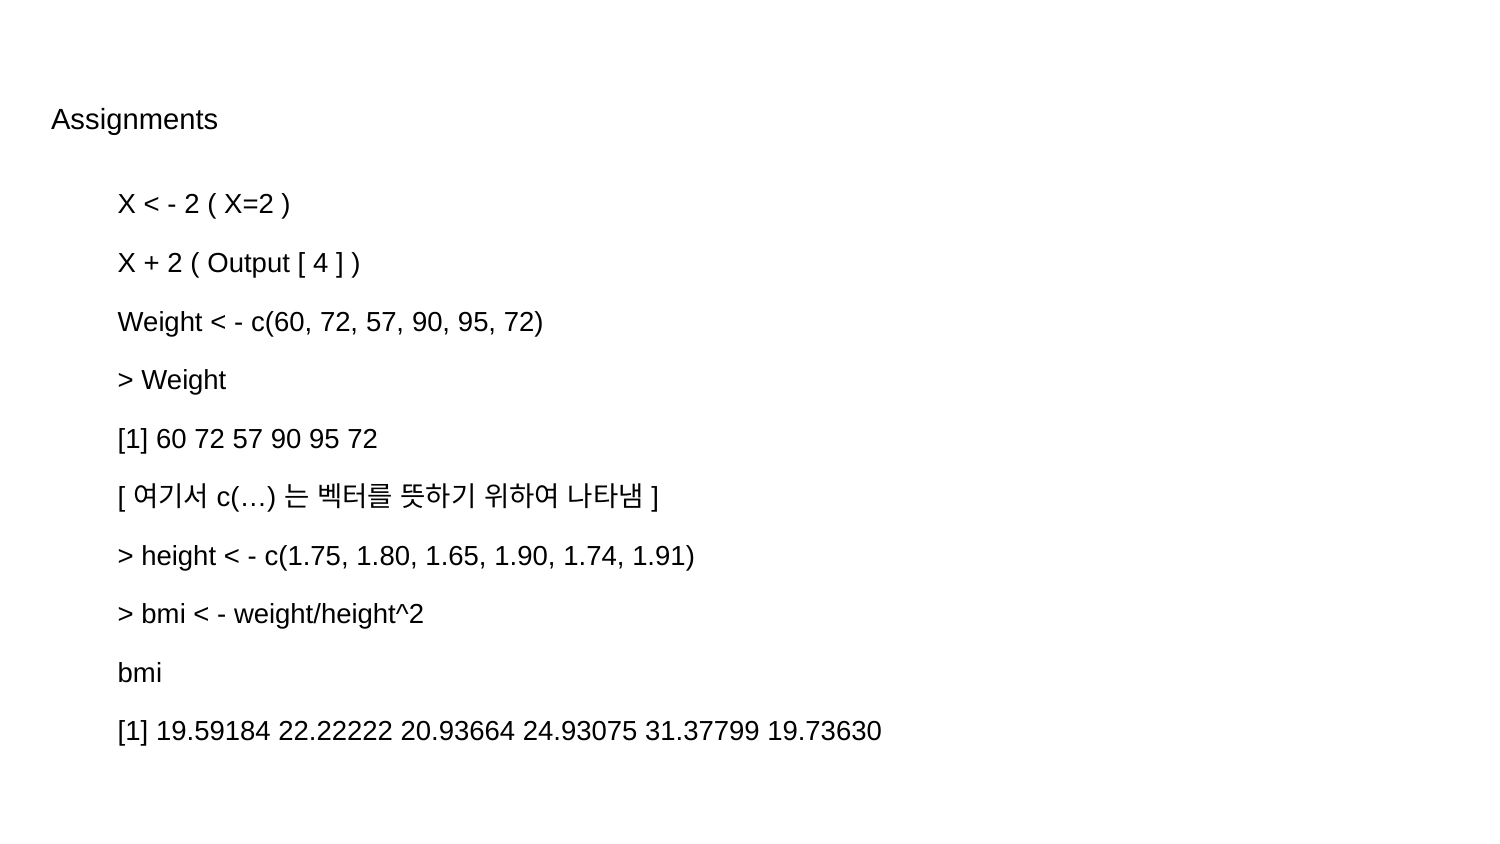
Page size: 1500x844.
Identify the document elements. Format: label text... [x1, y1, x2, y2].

title Assignments [51, 72, 1449, 167]
list X < - 2 ( X=2 ) X + 2 ( Output [ 4 ] ) Weight < - c(60, 72, 57, 90, 95, 72) > Weight [1] 60 72 57 90 95 72 [ 여기서 c(…) 는 벡터를 뜻하기 위하여 나타냄 ] > height < - c(1.75, 1.80, 1.65, 1.90, 1.74, 1.91) > bmi < - weight/height^2 bmi [1] 19.59184 22.22222 20.93664 24.93075 31.37799 19.73630 [51, 189, 1449, 750]
